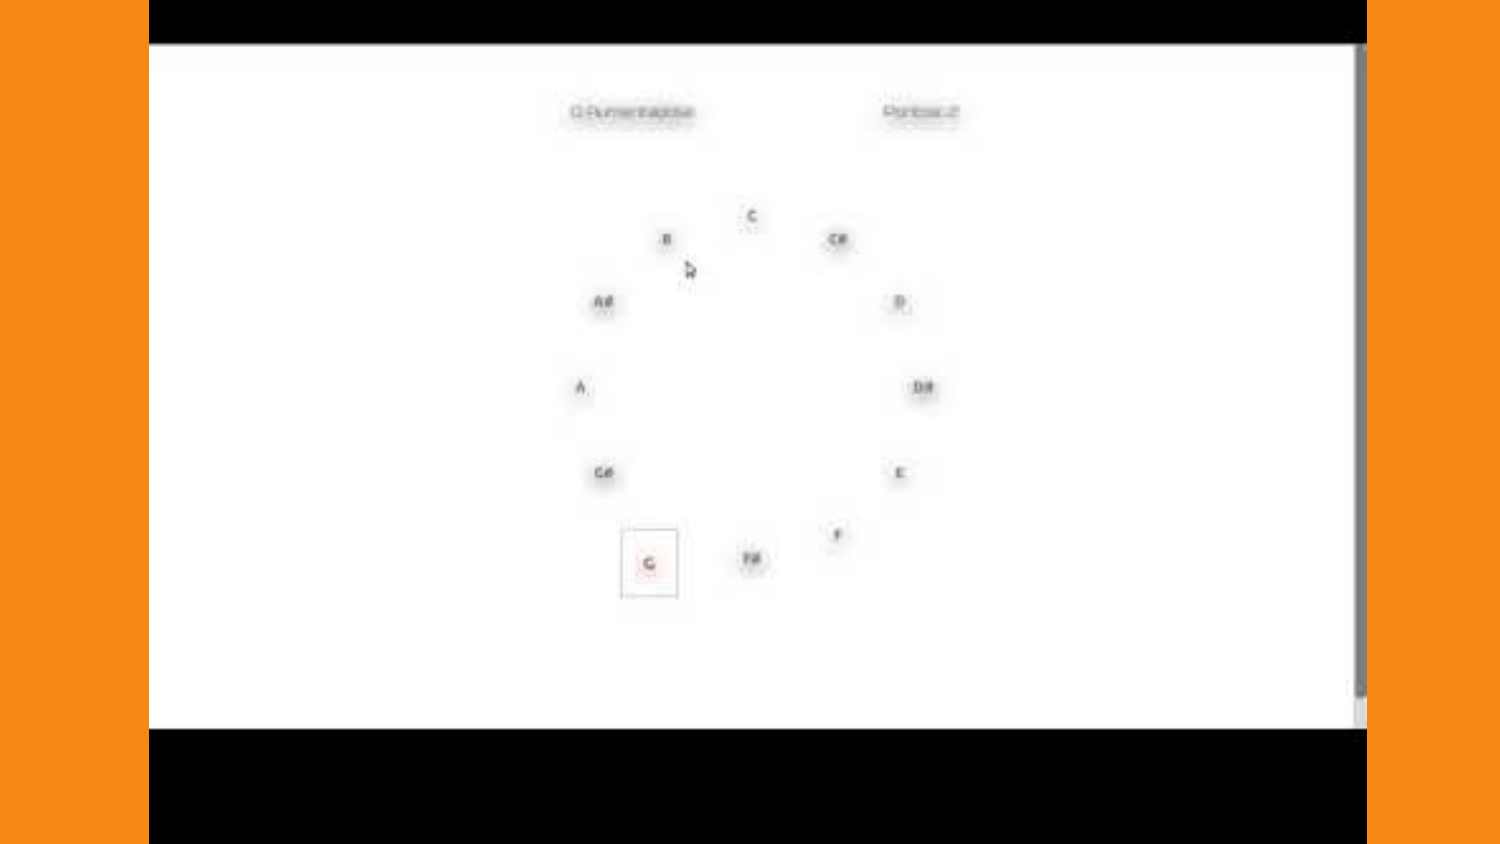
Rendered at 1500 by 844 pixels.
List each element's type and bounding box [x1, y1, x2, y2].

picture [149, 0, 1367, 844]
